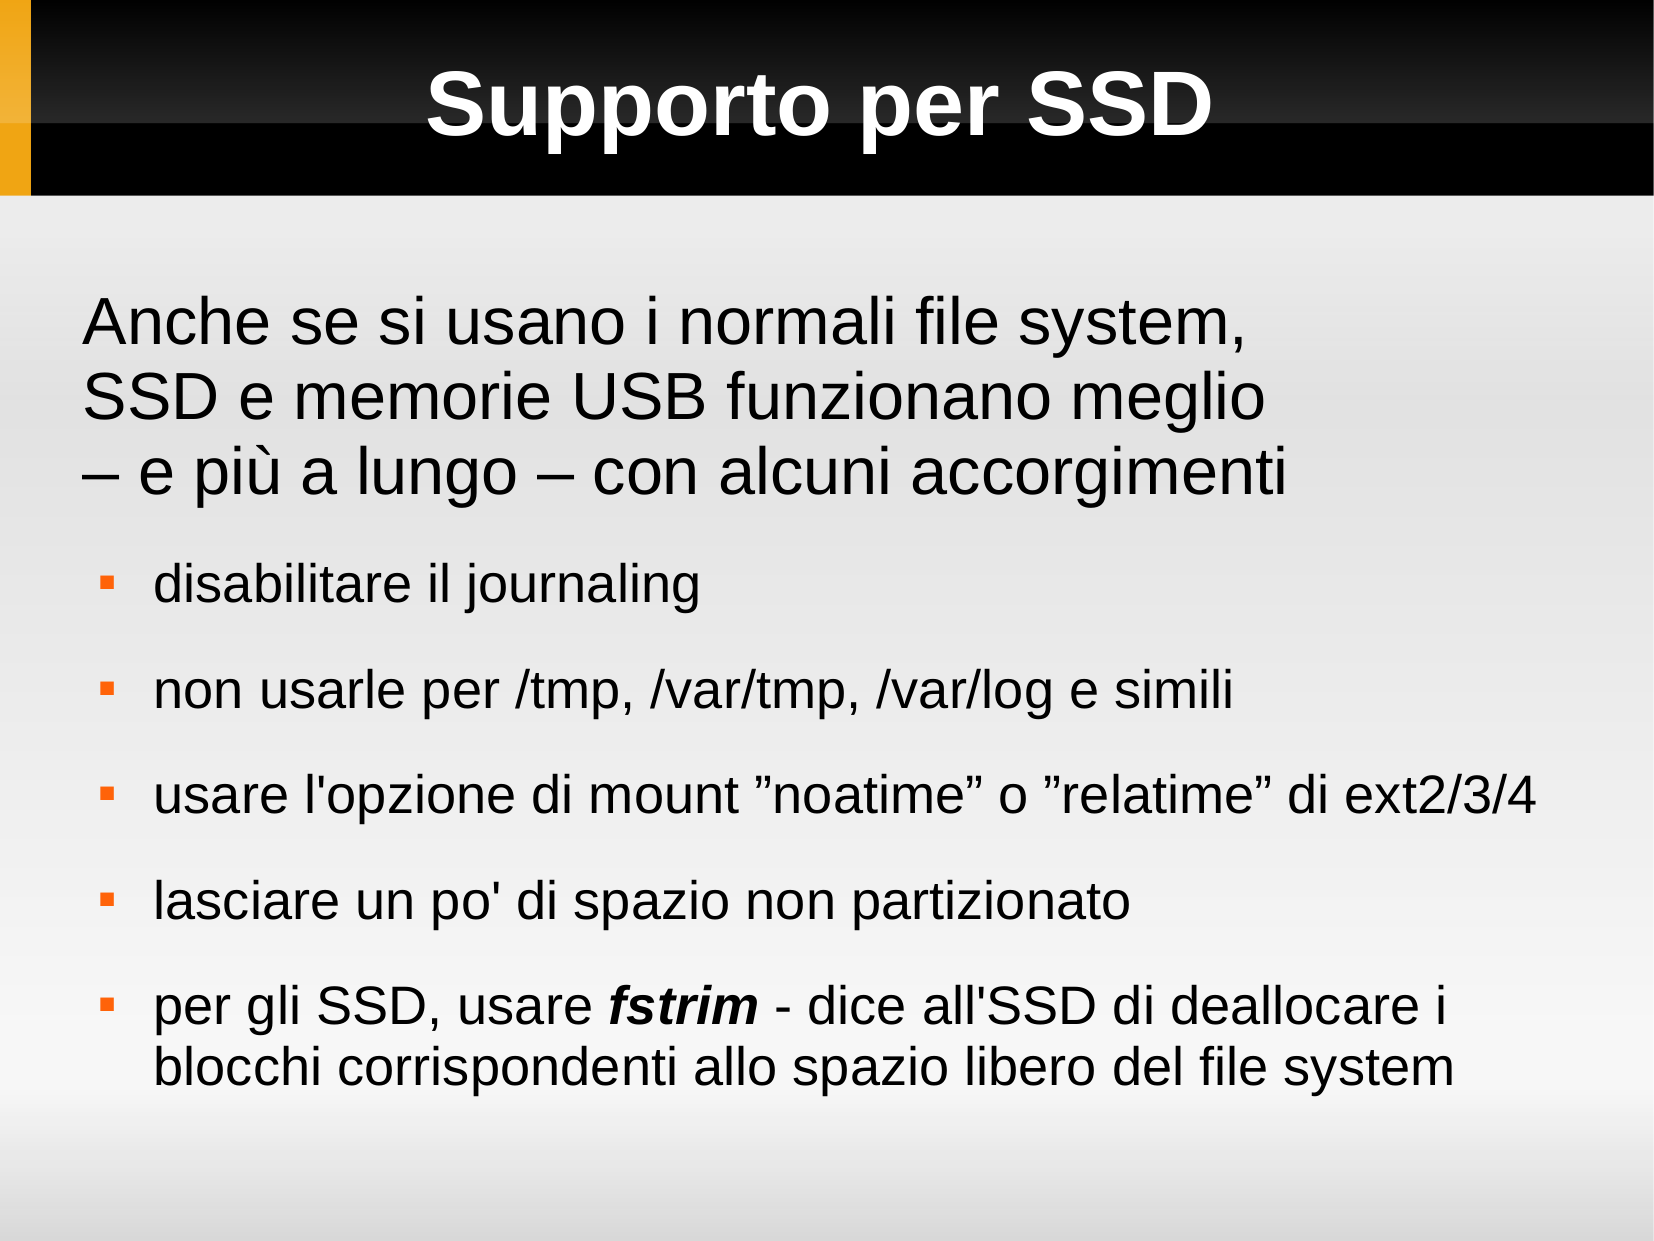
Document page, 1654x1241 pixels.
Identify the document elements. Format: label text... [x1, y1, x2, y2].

picture [0, 0, 1654, 1241]
list Anche se si usano i normali file system, SSD e memorie USB funzionano meglio – e più a lungo – con alcuni accorgimenti disabilitare il journaling non usarle per /tmp, /var/tmp, /var/log e simili usare l'opzione di mount ”noatime” o ”relatime” di ext2/3/4 lasciare un po' di spazio non partizionato per gli SSD, usare fstrim - dice all'SSD di deallocare i blocchi corrispondenti allo spazio libero del file system [82, 284, 1571, 1097]
title Supporto per SSD [76, 0, 1565, 208]
